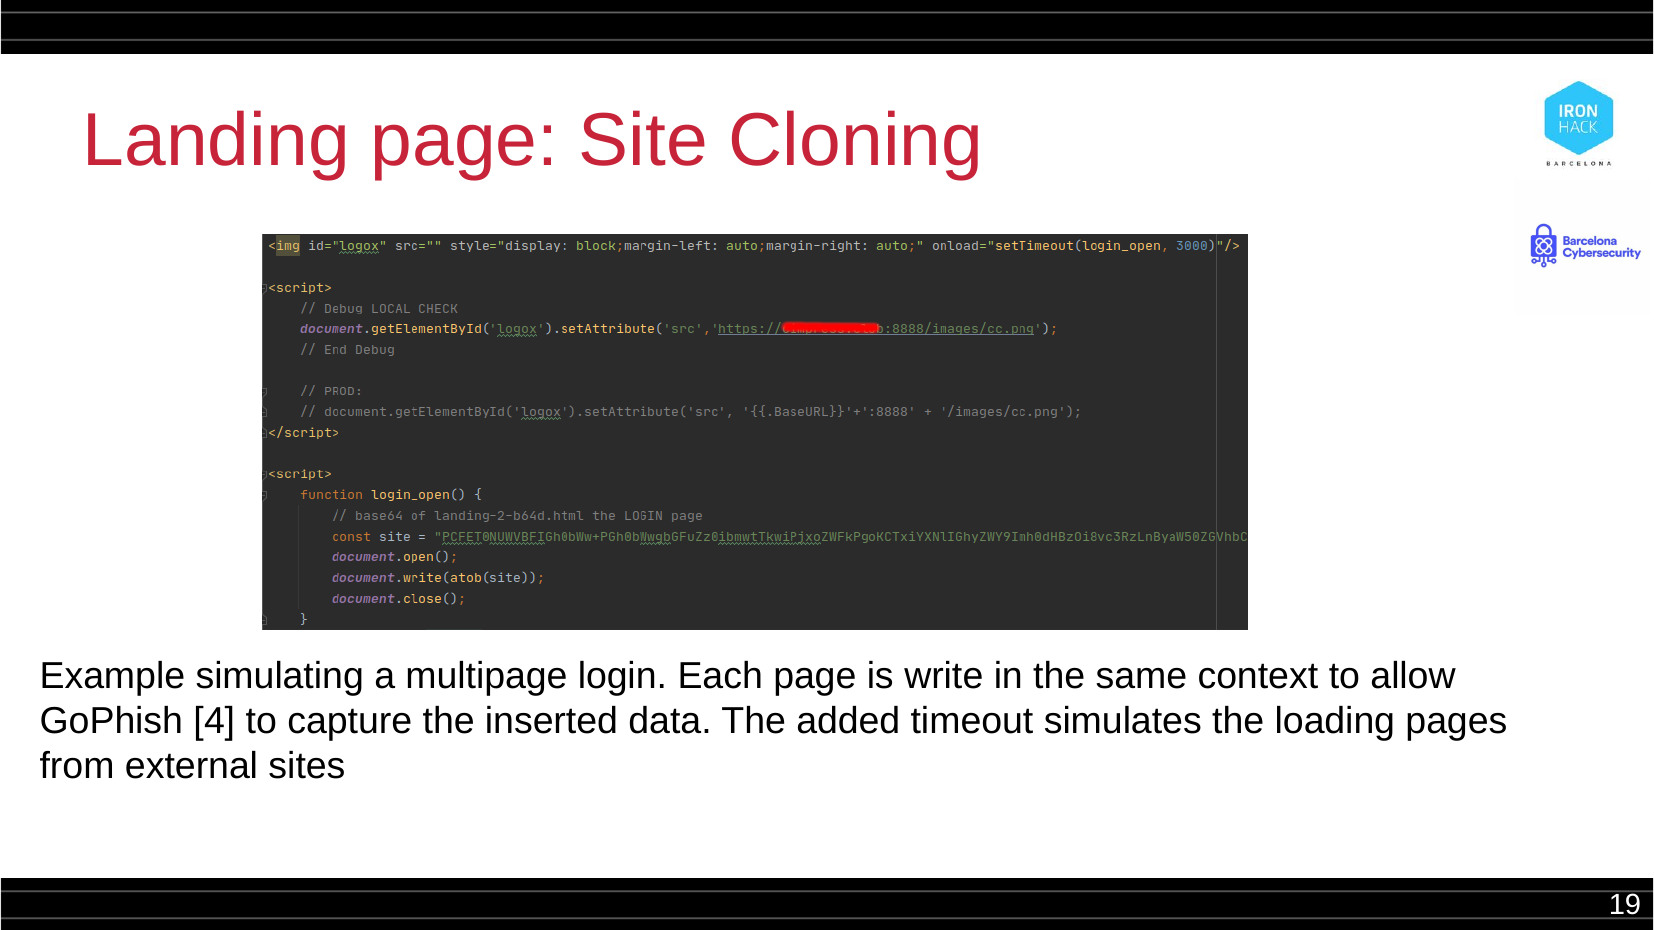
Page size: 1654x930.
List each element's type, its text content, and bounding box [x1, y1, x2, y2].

text_box Landing page: Site Cloning [82, 57, 1571, 213]
picture [0, 0, 1654, 54]
text_box Example simulating a multipage login. Each page is write in the same context to allow GoPhish [4] to capture the inserted data. The added timeout simulates the loading pages from external sites [39, 651, 1528, 854]
picture [262, 234, 1248, 630]
picture [1514, 67, 1650, 315]
picture [0, 878, 1654, 930]
